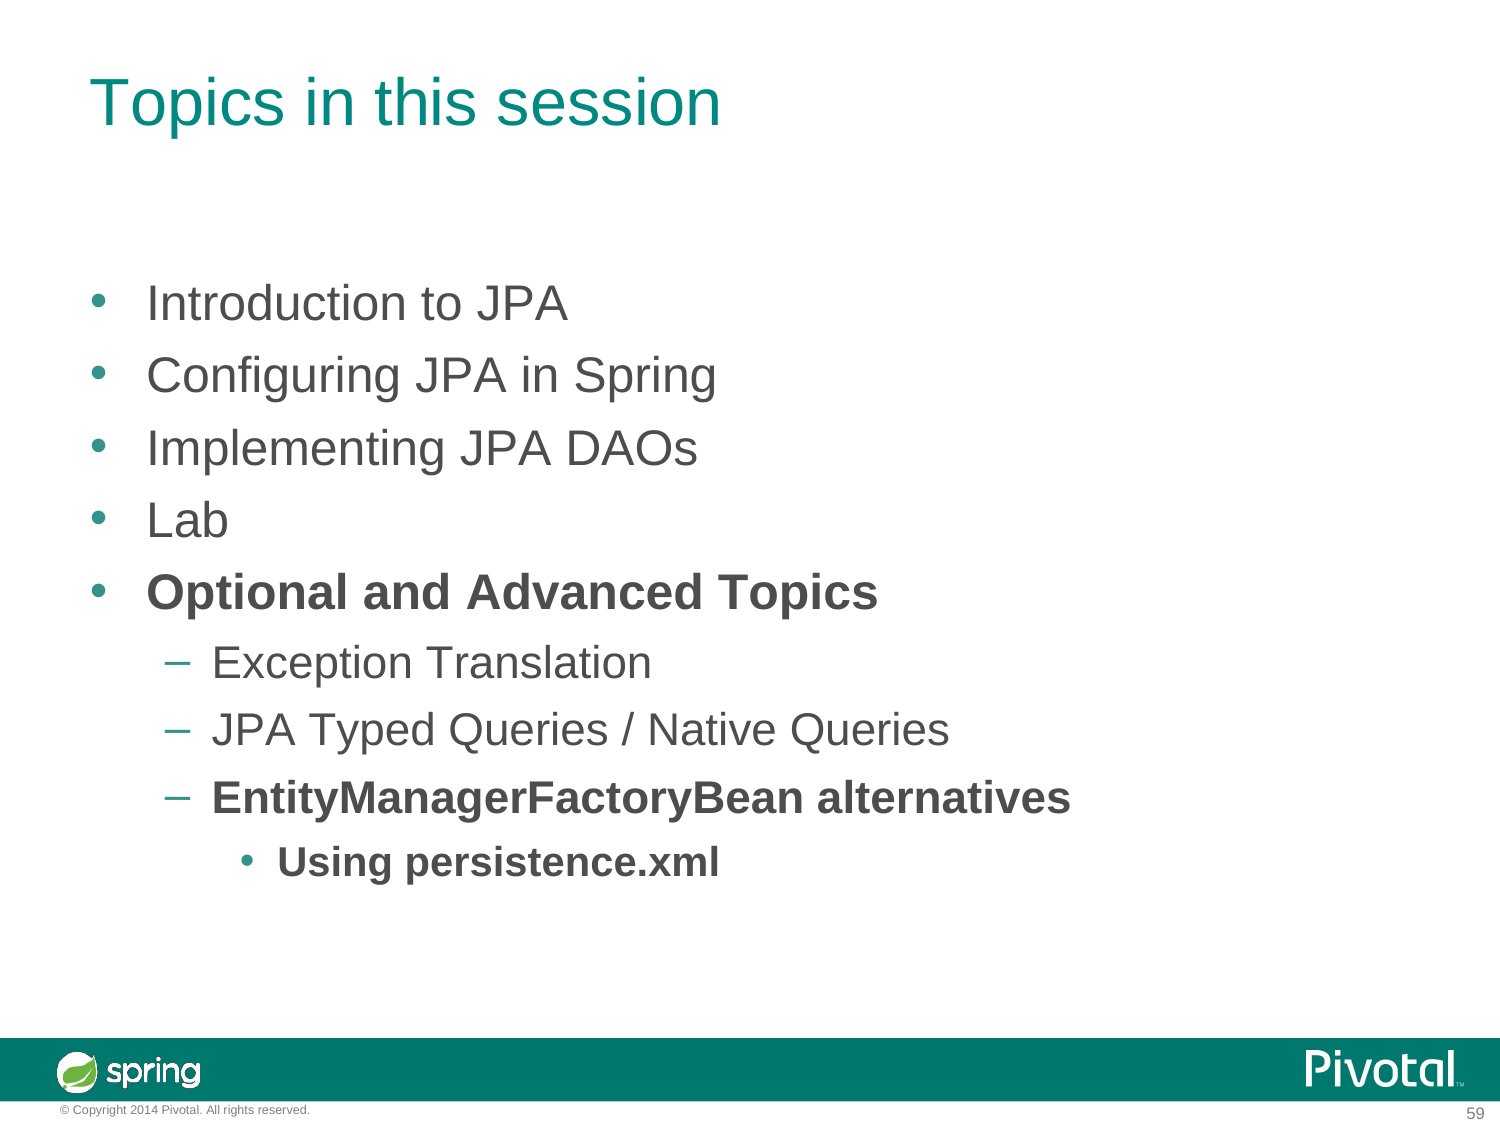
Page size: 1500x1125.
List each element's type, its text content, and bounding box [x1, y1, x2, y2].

title Topics in this session [75, 45, 1426, 233]
list Introduction to JPA Configuring JPA in Spring Implementing JPA DAOs Lab Optional and Advanced Topics Exception Translation JPA Typed Queries / Native Queries EntityManagerFactoryBean alternatives Using persistence.xml [75, 262, 1479, 1005]
picture [1306, 1050, 1464, 1087]
picture [32, 1041, 210, 1103]
